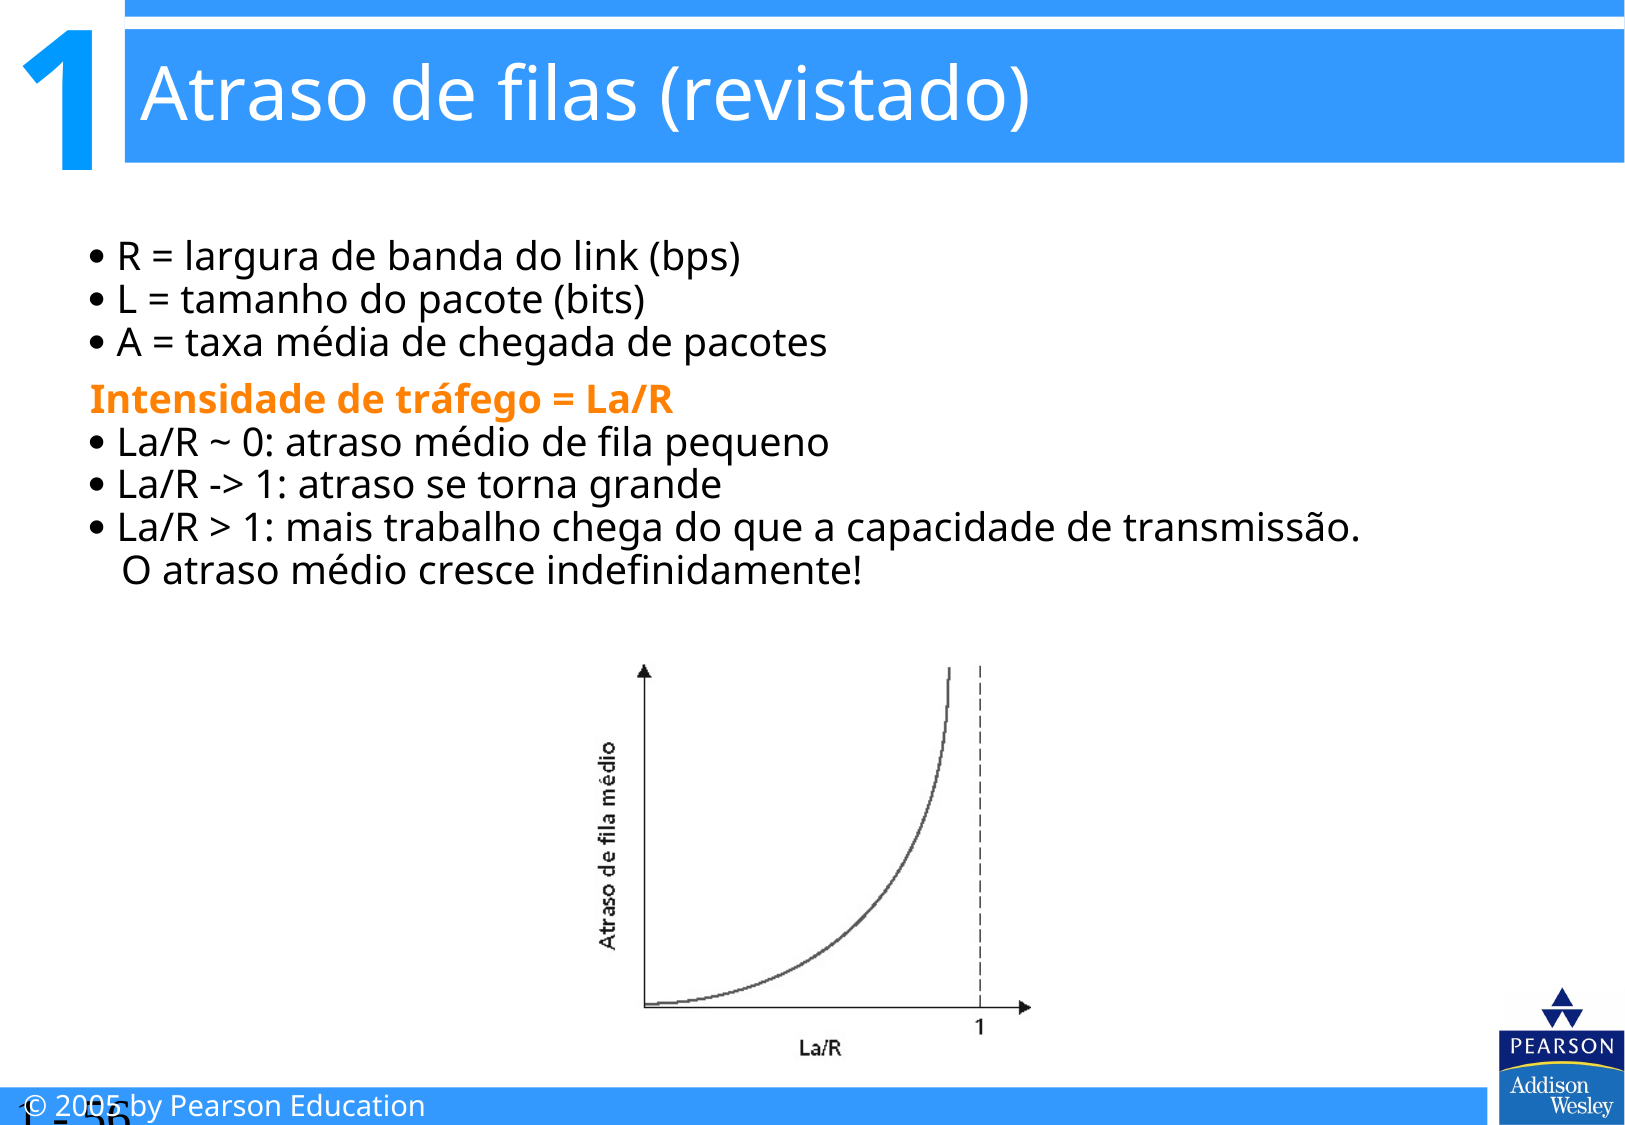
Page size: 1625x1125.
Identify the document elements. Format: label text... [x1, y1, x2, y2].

list  R = largura de banda do link (bps)  L = tamanho do pacote (bits)  A = taxa média de chegada de pacotes Intensidade de tráfego = La/R  La/R ~ 0: atraso médio de fila pequeno  La/R -> 1: atraso se torna grande  La/R > 1: mais trabalho chega do que a capacidade de transmissão. O atraso médio cresce indefinidamente! [74, 228, 1550, 657]
picture [1499, 987, 1625, 1125]
picture [594, 662, 1031, 1061]
text_box Atraso de filas (revistado) [125, 37, 1625, 138]
